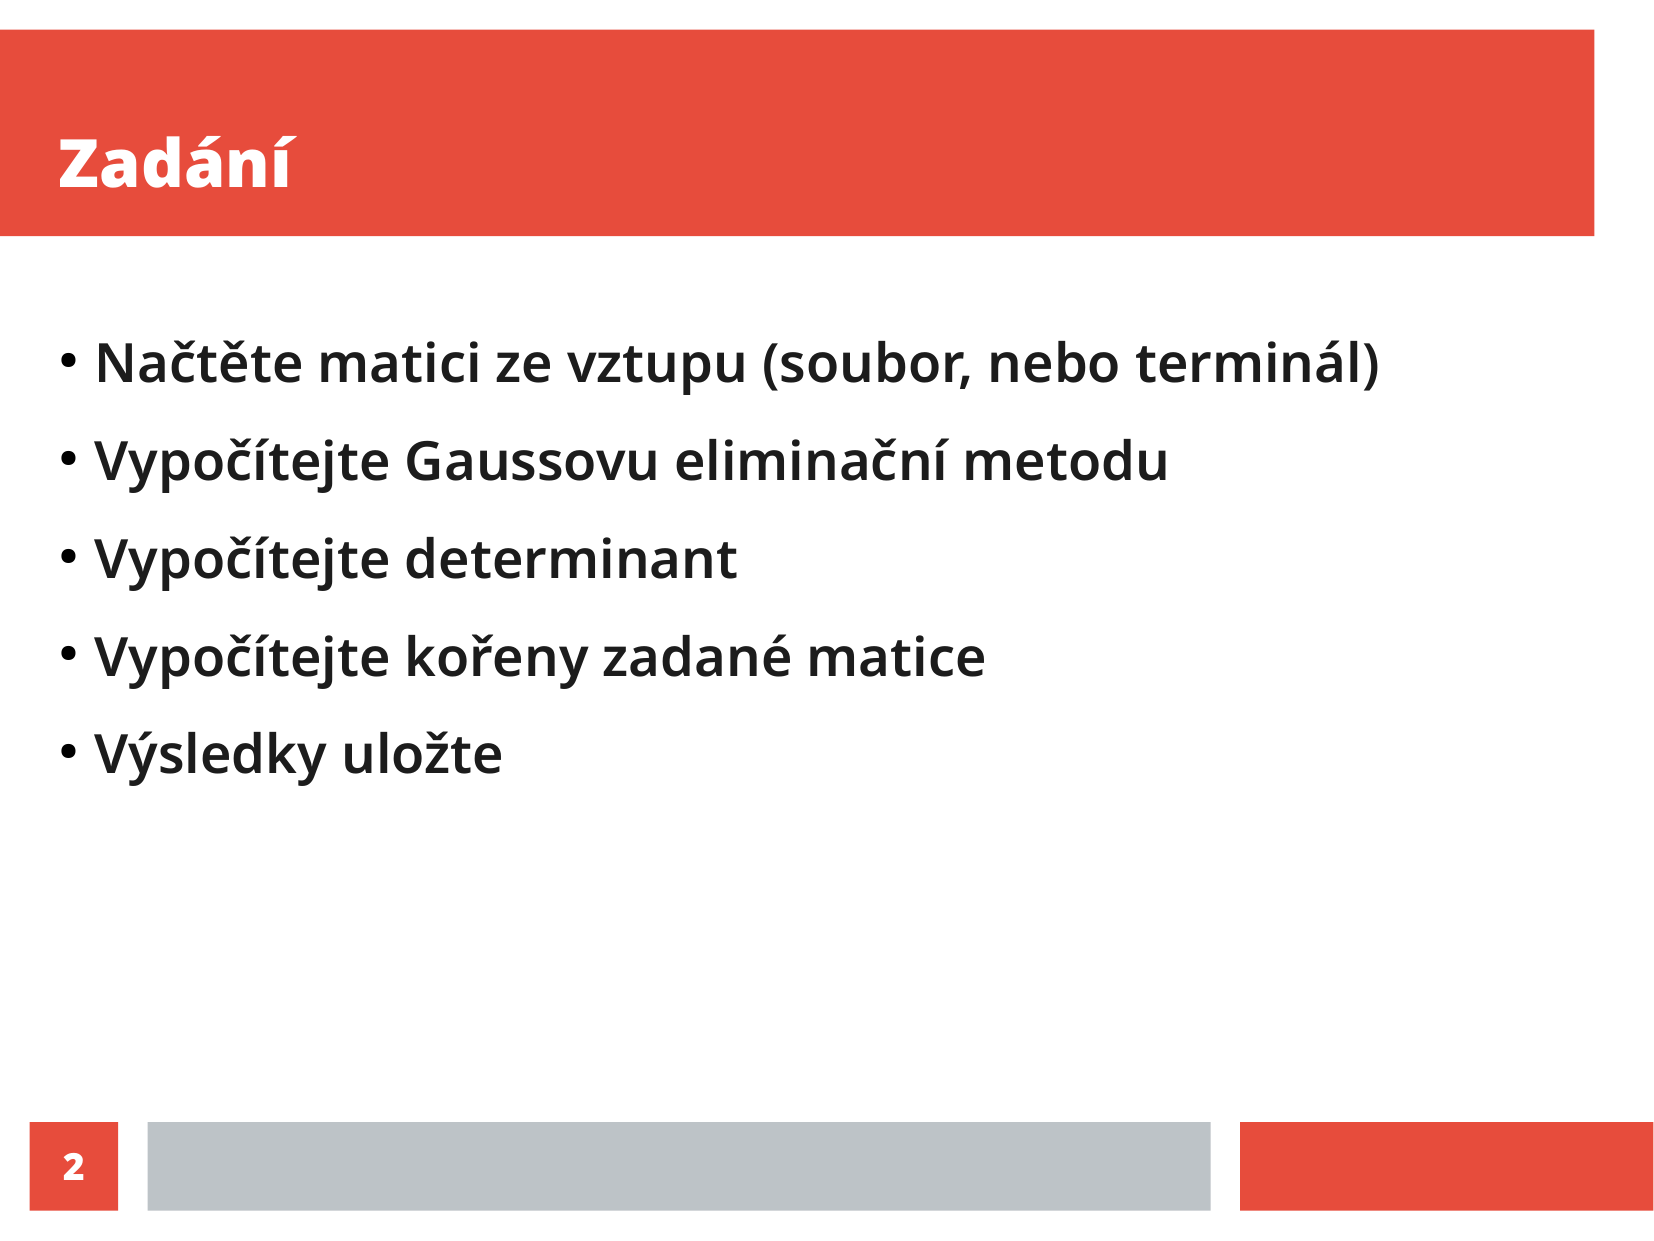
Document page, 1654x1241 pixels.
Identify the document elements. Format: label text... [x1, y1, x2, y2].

title Zadání [59, 59, 1595, 207]
list Načtěte matici ze vztupu (soubor, nebo terminál) Vypočítejte Gaussovu eliminační metodu Vypočítejte determinant Vypočítejte kořeny zadané matice Výsledky uložte [59, 324, 1565, 1093]
